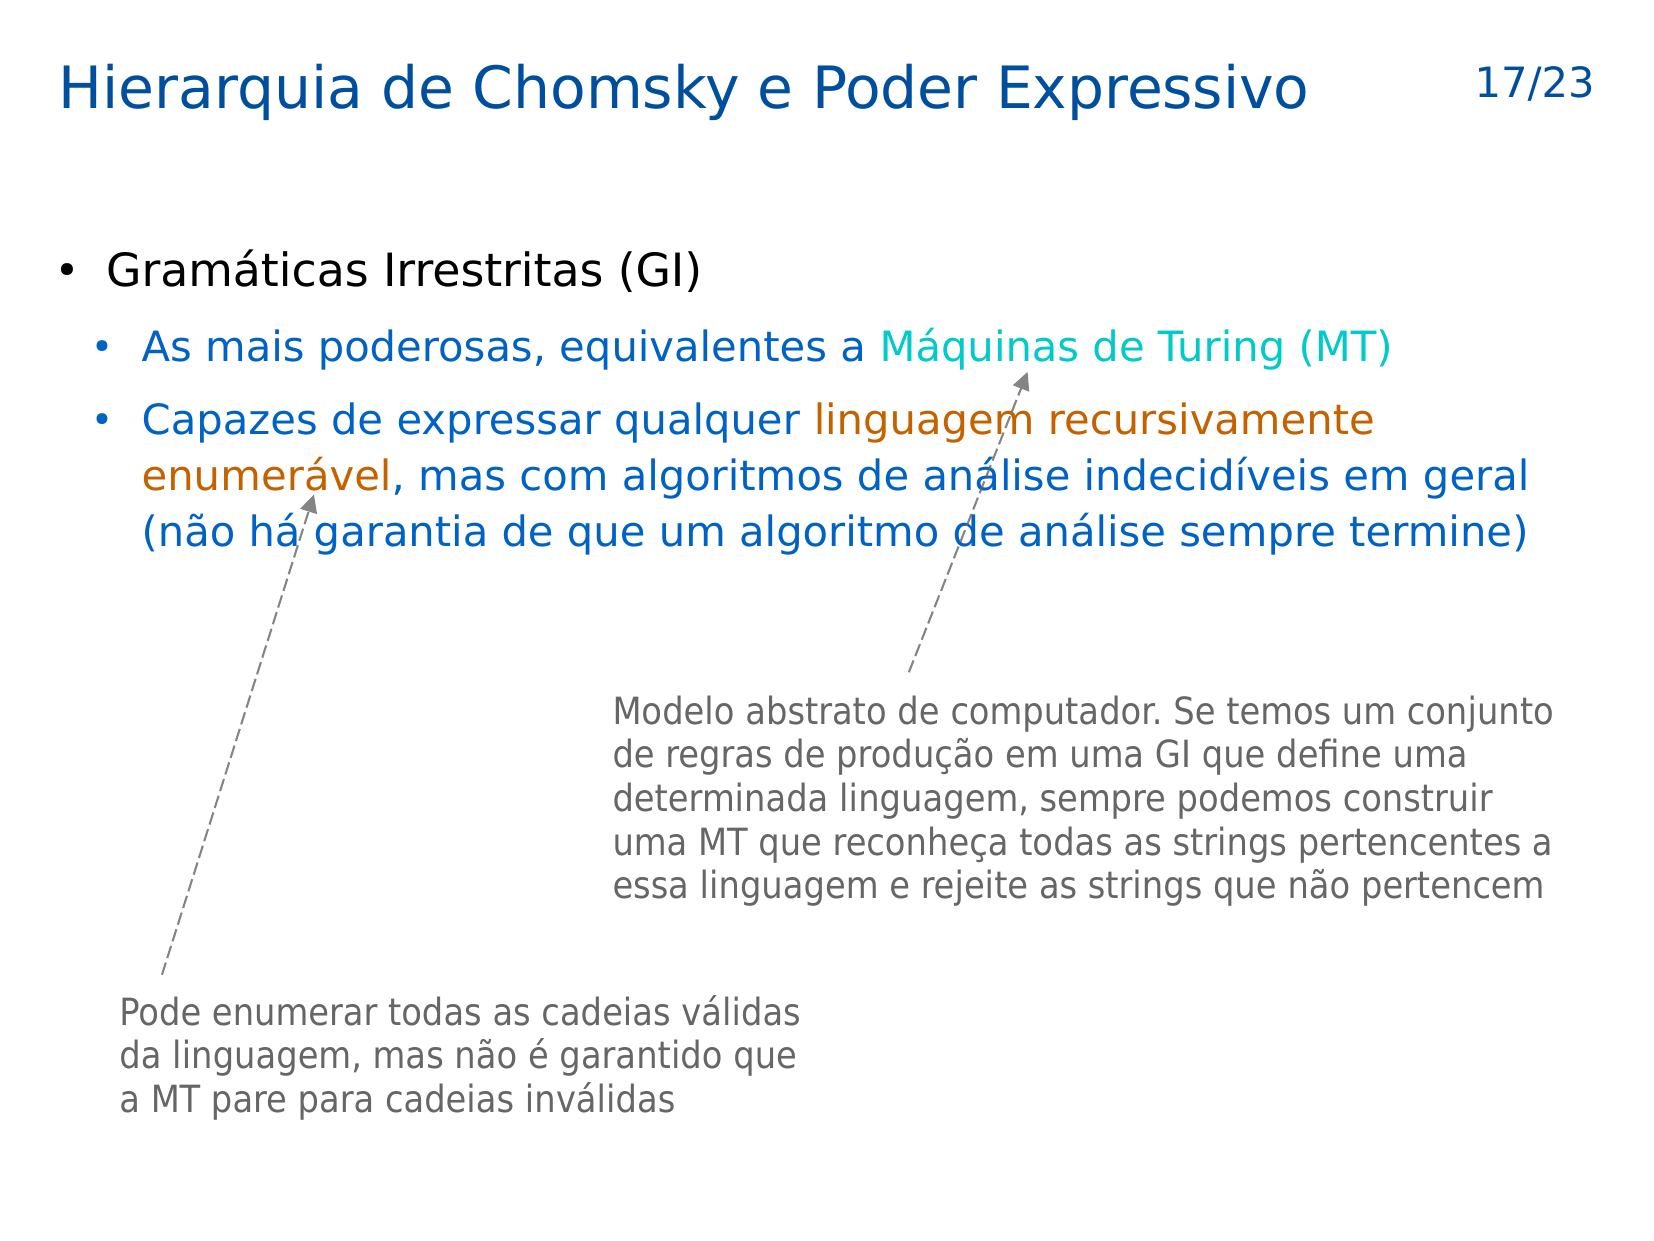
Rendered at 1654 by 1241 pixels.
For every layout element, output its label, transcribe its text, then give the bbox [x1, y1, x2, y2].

list Gramáticas Irrestritas (GI) As mais poderosas, equivalentes a Máquinas de Turing (MT) Capazes de expressar qualquer linguagem recursivamente enumerável, mas com algoritmos de análise indecidíveis em geral (não há garantia de que um algoritmo de análise sempre termine) [59, 236, 1595, 1211]
text_box Modelo abstrato de computador. Se temos um conjunto de regras de produção em uma GI que define uma determinada linguagem, sempre podemos construir uma MT que reconheça todas as strings pertencentes a essa linguagem e rejeite as strings que não pertencem [597, 682, 1579, 922]
title Hierarquia de Chomsky e Poder Expressivo [59, 29, 1625, 148]
text_box Pode enumerar todas as cadeias válidas da linguagem, mas não é garantido que a MT pare para cadeias inválidas [104, 983, 831, 1129]
